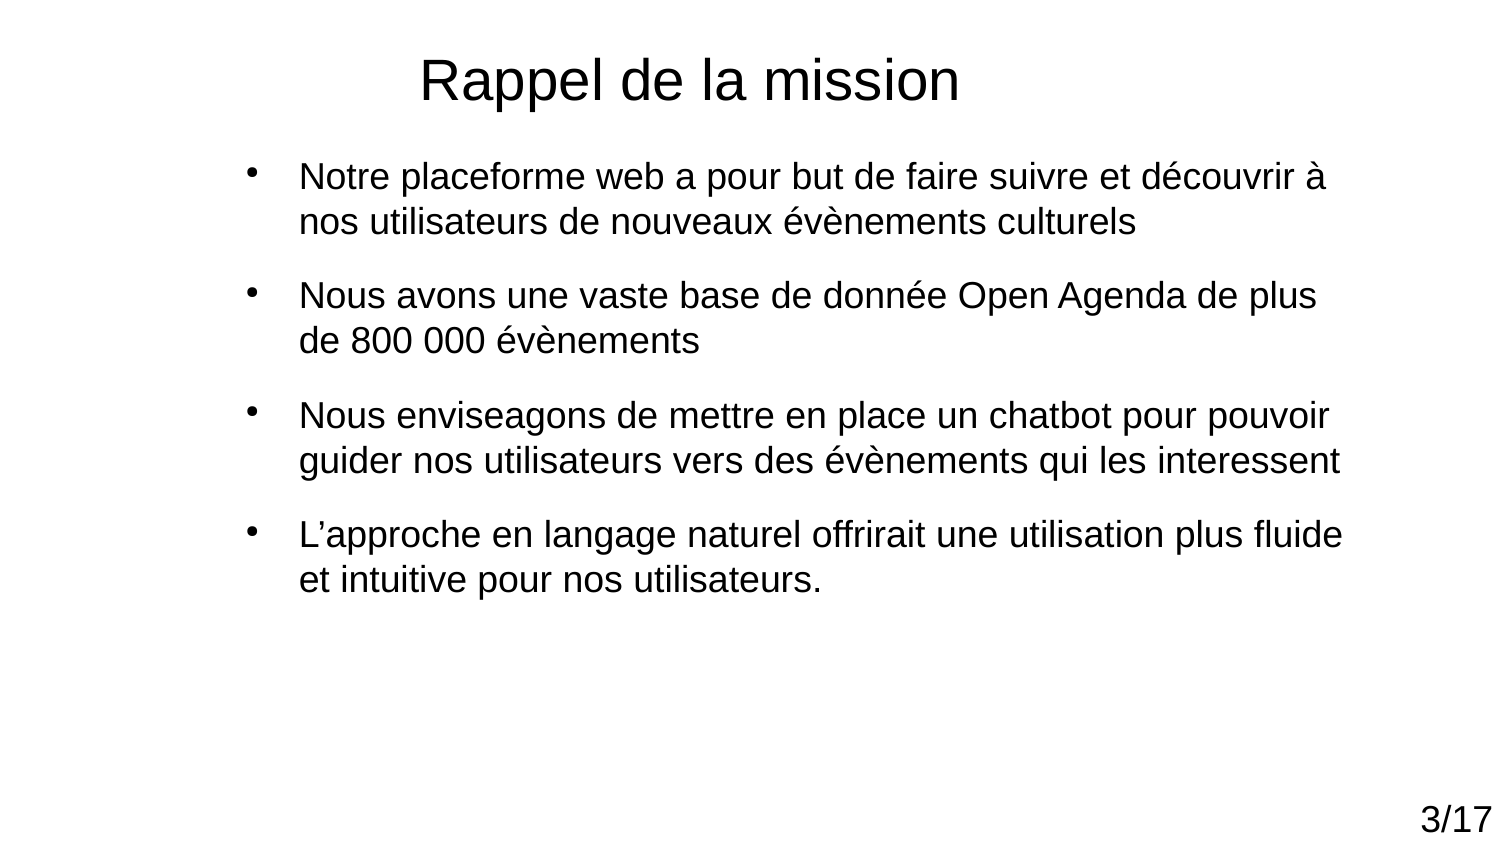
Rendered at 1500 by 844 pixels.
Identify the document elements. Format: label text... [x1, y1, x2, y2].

title Rappel de la mission [404, 27, 1500, 178]
list Notre placeforme web a pour but de faire suivre et découvrir à nos utilisateurs de nouveaux évènements culturels Nous avons une vaste base de donnée Open Agenda de plus de 800 000 évènements Nous enviseagons de mettre en place un chatbot pour pouvoir guider nos utilisateurs vers des évènements qui les interessent L’approche en langage naturel offrirait une utilisation plus fluide et intuitive pour nos utilisateurs. [212, 136, 1368, 414]
text_box 3/17 [1405, 791, 1500, 844]
